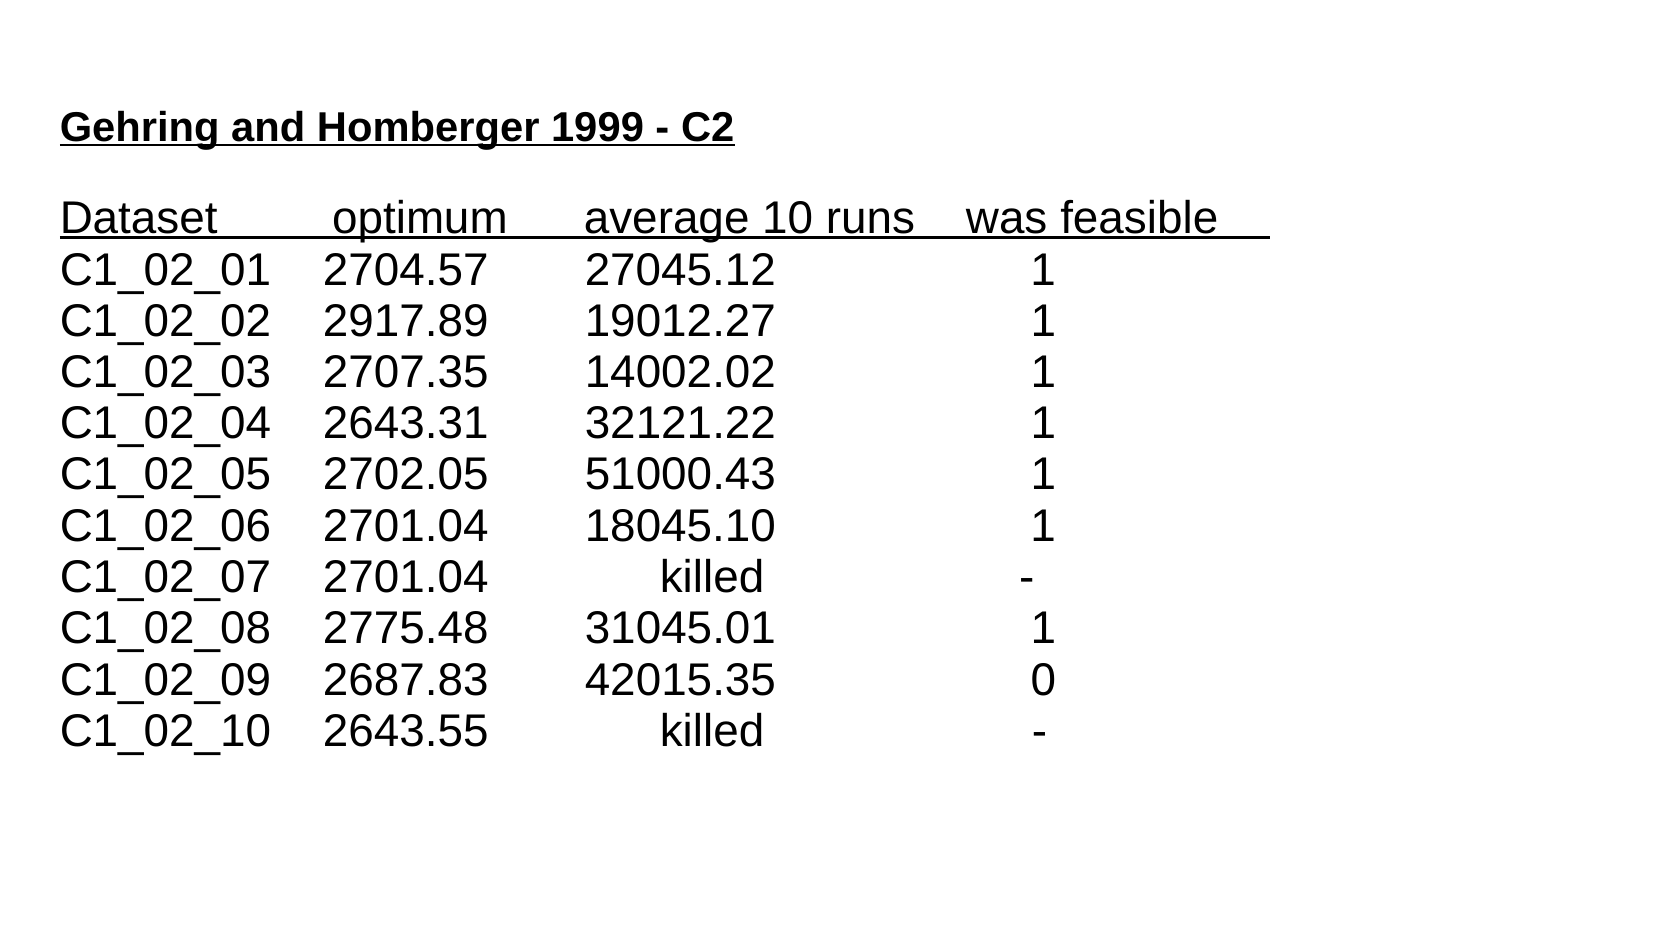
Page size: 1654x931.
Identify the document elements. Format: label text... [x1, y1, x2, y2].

text_box Gehring and Homberger 1999 - C2 Dataset optimum average 10 runs was feasible C1_02_01 2704.57 27045.12 1 C1_02_02 2917.89 19012.27 1 C1_02_03 2707.35 14002.02 1 C1_02_04 2643.31 32121.22 1 C1_02_05 2702.05 51000.43 1 C1_02_06 2701.04 18045.10 1 C1_02_07 2701.04 killed - C1_02_08 2775.48 31045.01 1 C1_02_09 2687.83 42015.35 0 C1_02_10 2643.55 killed - [45, 96, 1546, 856]
